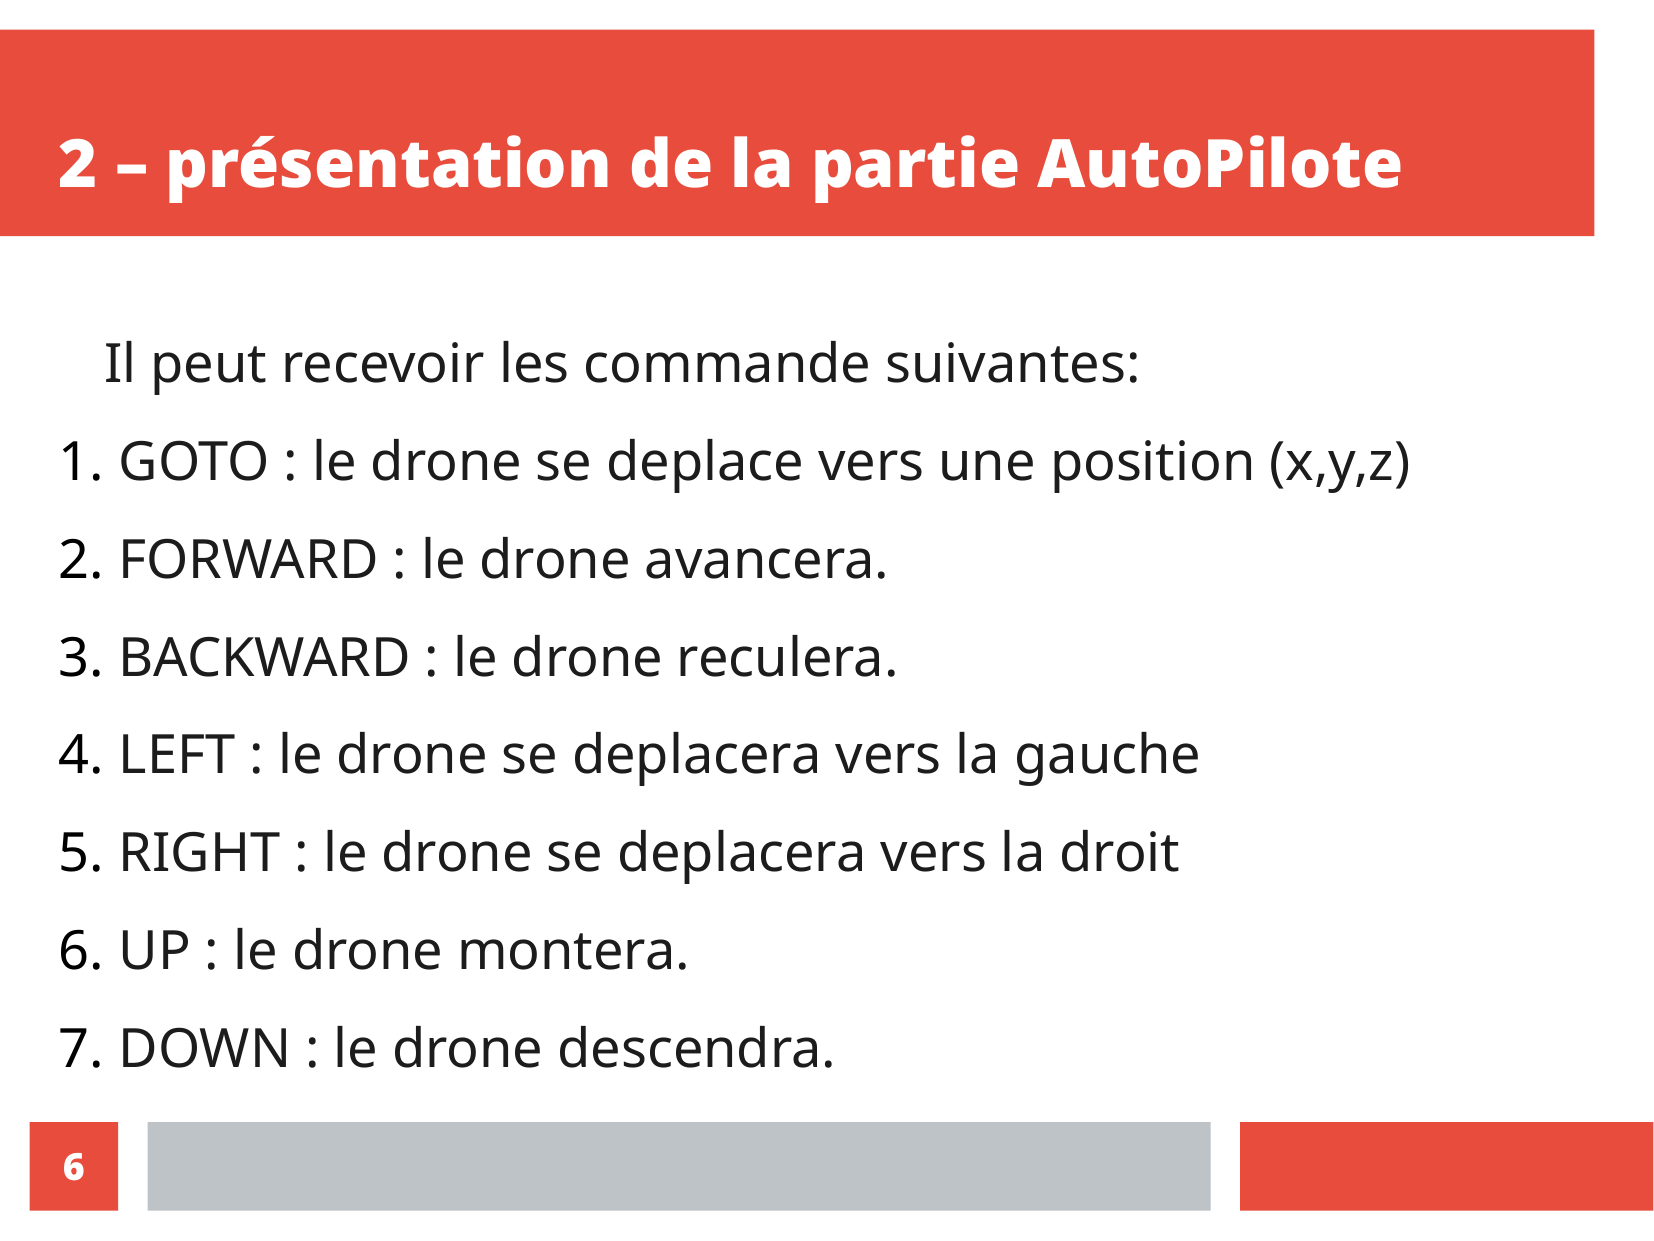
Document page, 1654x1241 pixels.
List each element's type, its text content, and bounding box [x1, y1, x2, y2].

list Il peut recevoir les commande suivantes: GOTO : le drone se deplace vers une position (x,y,z) FORWARD : le drone avancera. BACKWARD : le drone reculera. LEFT : le drone se deplacera vers la gauche RIGHT : le drone se deplacera vers la droit UP : le drone montera. DOWN : le drone descendra. [59, 324, 1565, 1093]
title 2 – présentation de la partie AutoPilote [59, 59, 1595, 207]
